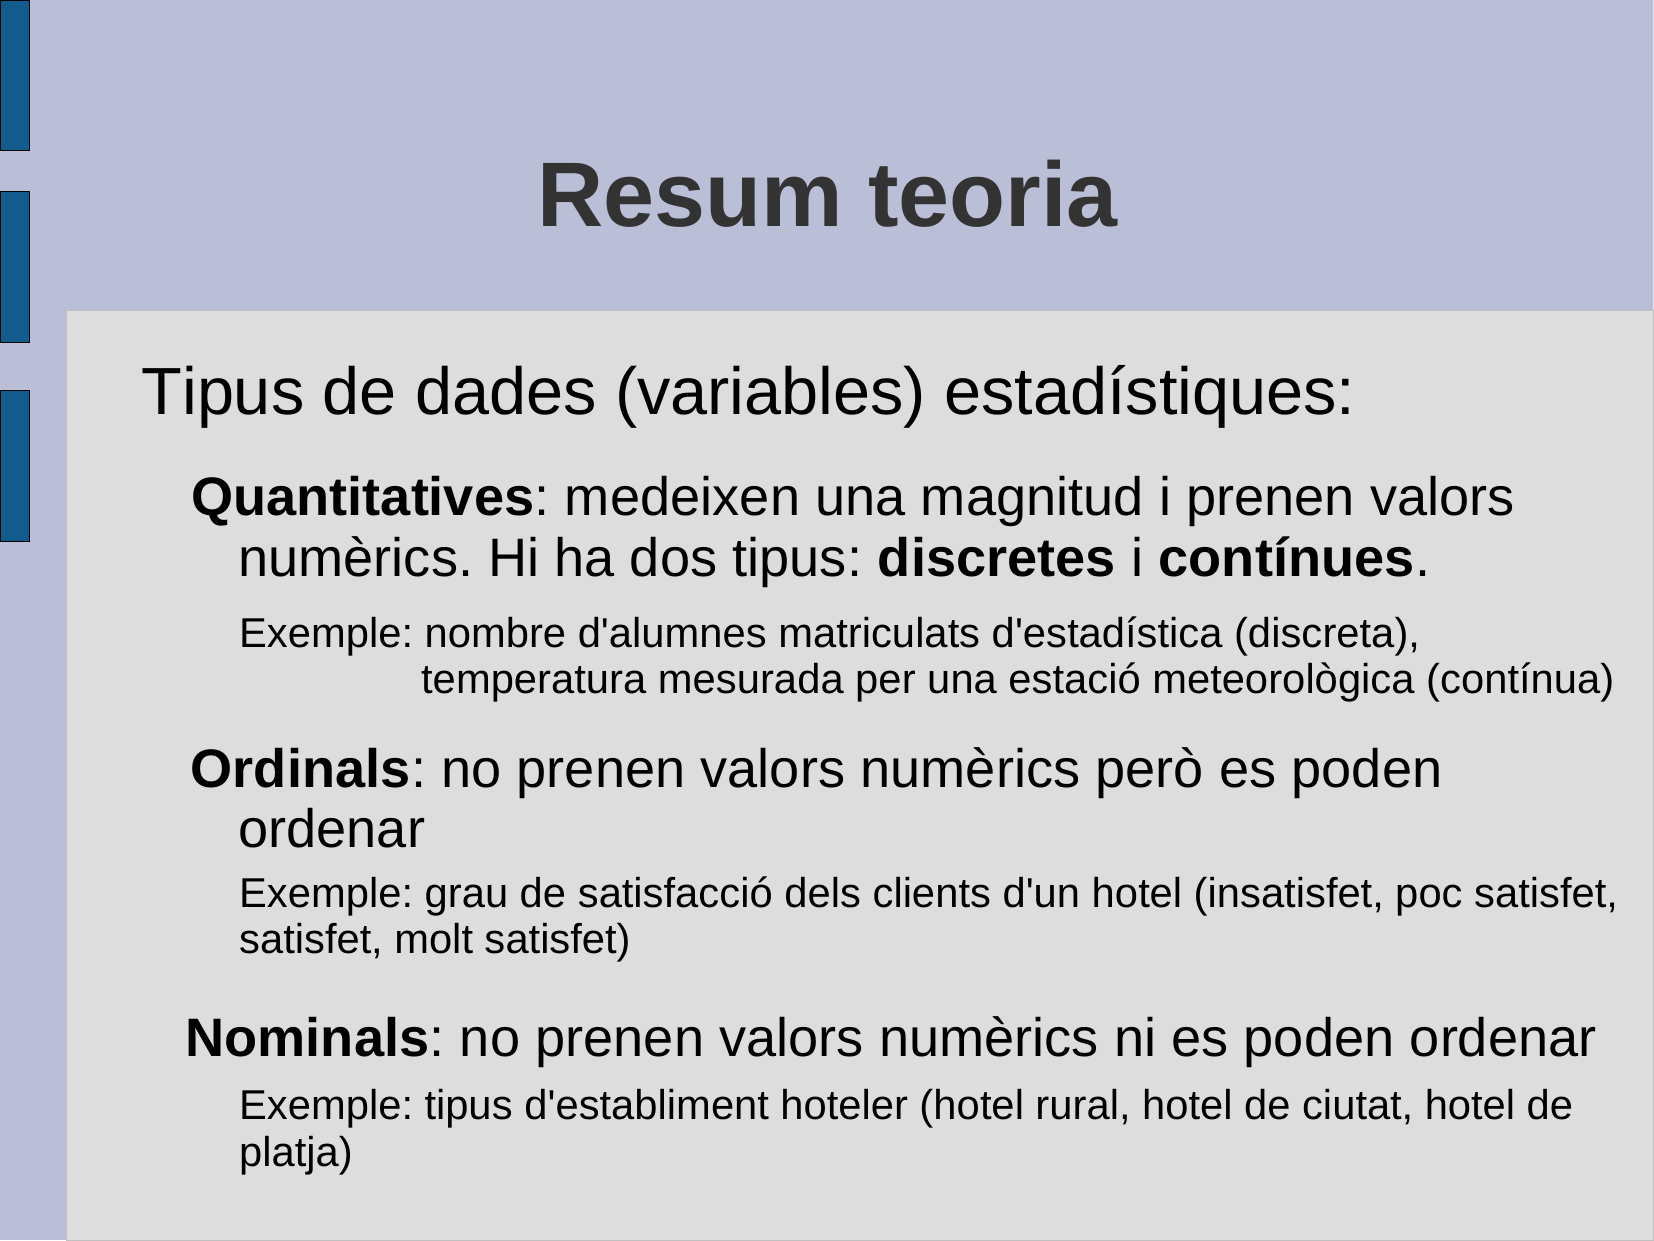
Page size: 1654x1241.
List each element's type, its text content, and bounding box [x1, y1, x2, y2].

text_box Exemple: tipus d'establiment hoteler (hotel rural, hotel de ciutat, hotel de platja) [224, 1074, 1642, 1194]
text_box Ordinals: no prenen valors numèrics però es poden ordenar [81, 730, 1625, 886]
text_box Exemple: nombre d'alumnes matriculats d'estadística (discreta), temperatura mesurada per una estació meteorològica (contínua) [224, 602, 1642, 722]
title Resum teoria [121, 91, 1534, 299]
text_box Exemple: grau de satisfacció dels clients d'un hotel (insatisfet, poc satisfet, satisfet, molt satisfet) [224, 862, 1642, 982]
text_box Tipus de dades (variables) estadístiques: [124, 354, 1506, 459]
text_box Nominals: no prenen valors numèrics ni es poden ordenar [91, 1007, 1625, 1078]
text_box Quantitatives: medeixen una magnitud i prenen valors numèrics. Hi ha dos tipus: discretes i contínues. [81, 459, 1654, 615]
